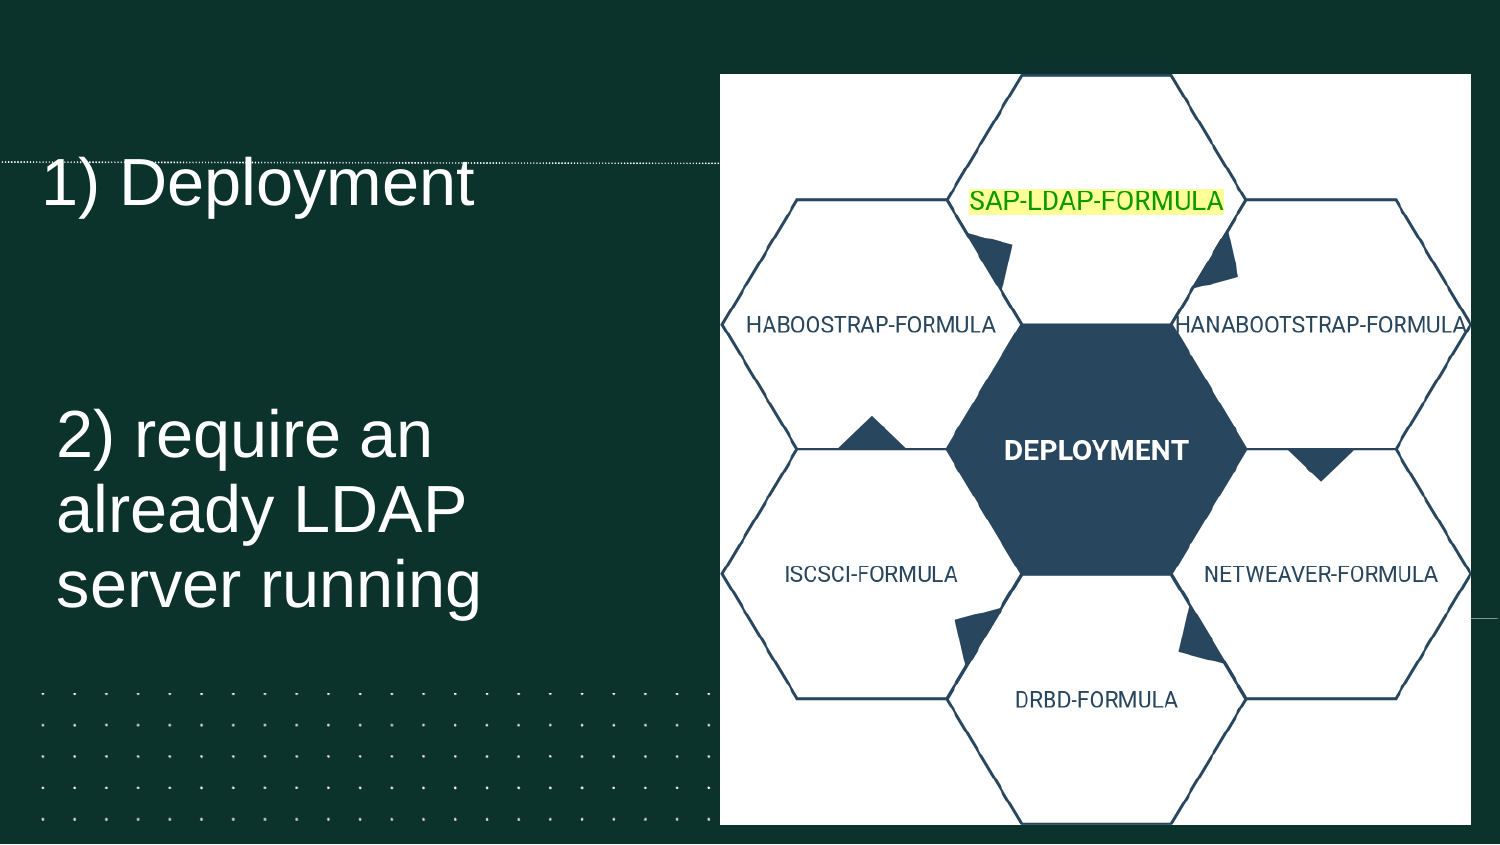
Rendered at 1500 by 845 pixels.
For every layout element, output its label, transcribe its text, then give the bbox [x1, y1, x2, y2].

text_box 1) Deployment [27, 137, 736, 376]
text_box 2) require an already LDAP server running [42, 390, 586, 845]
picture [0, 74, 1499, 826]
